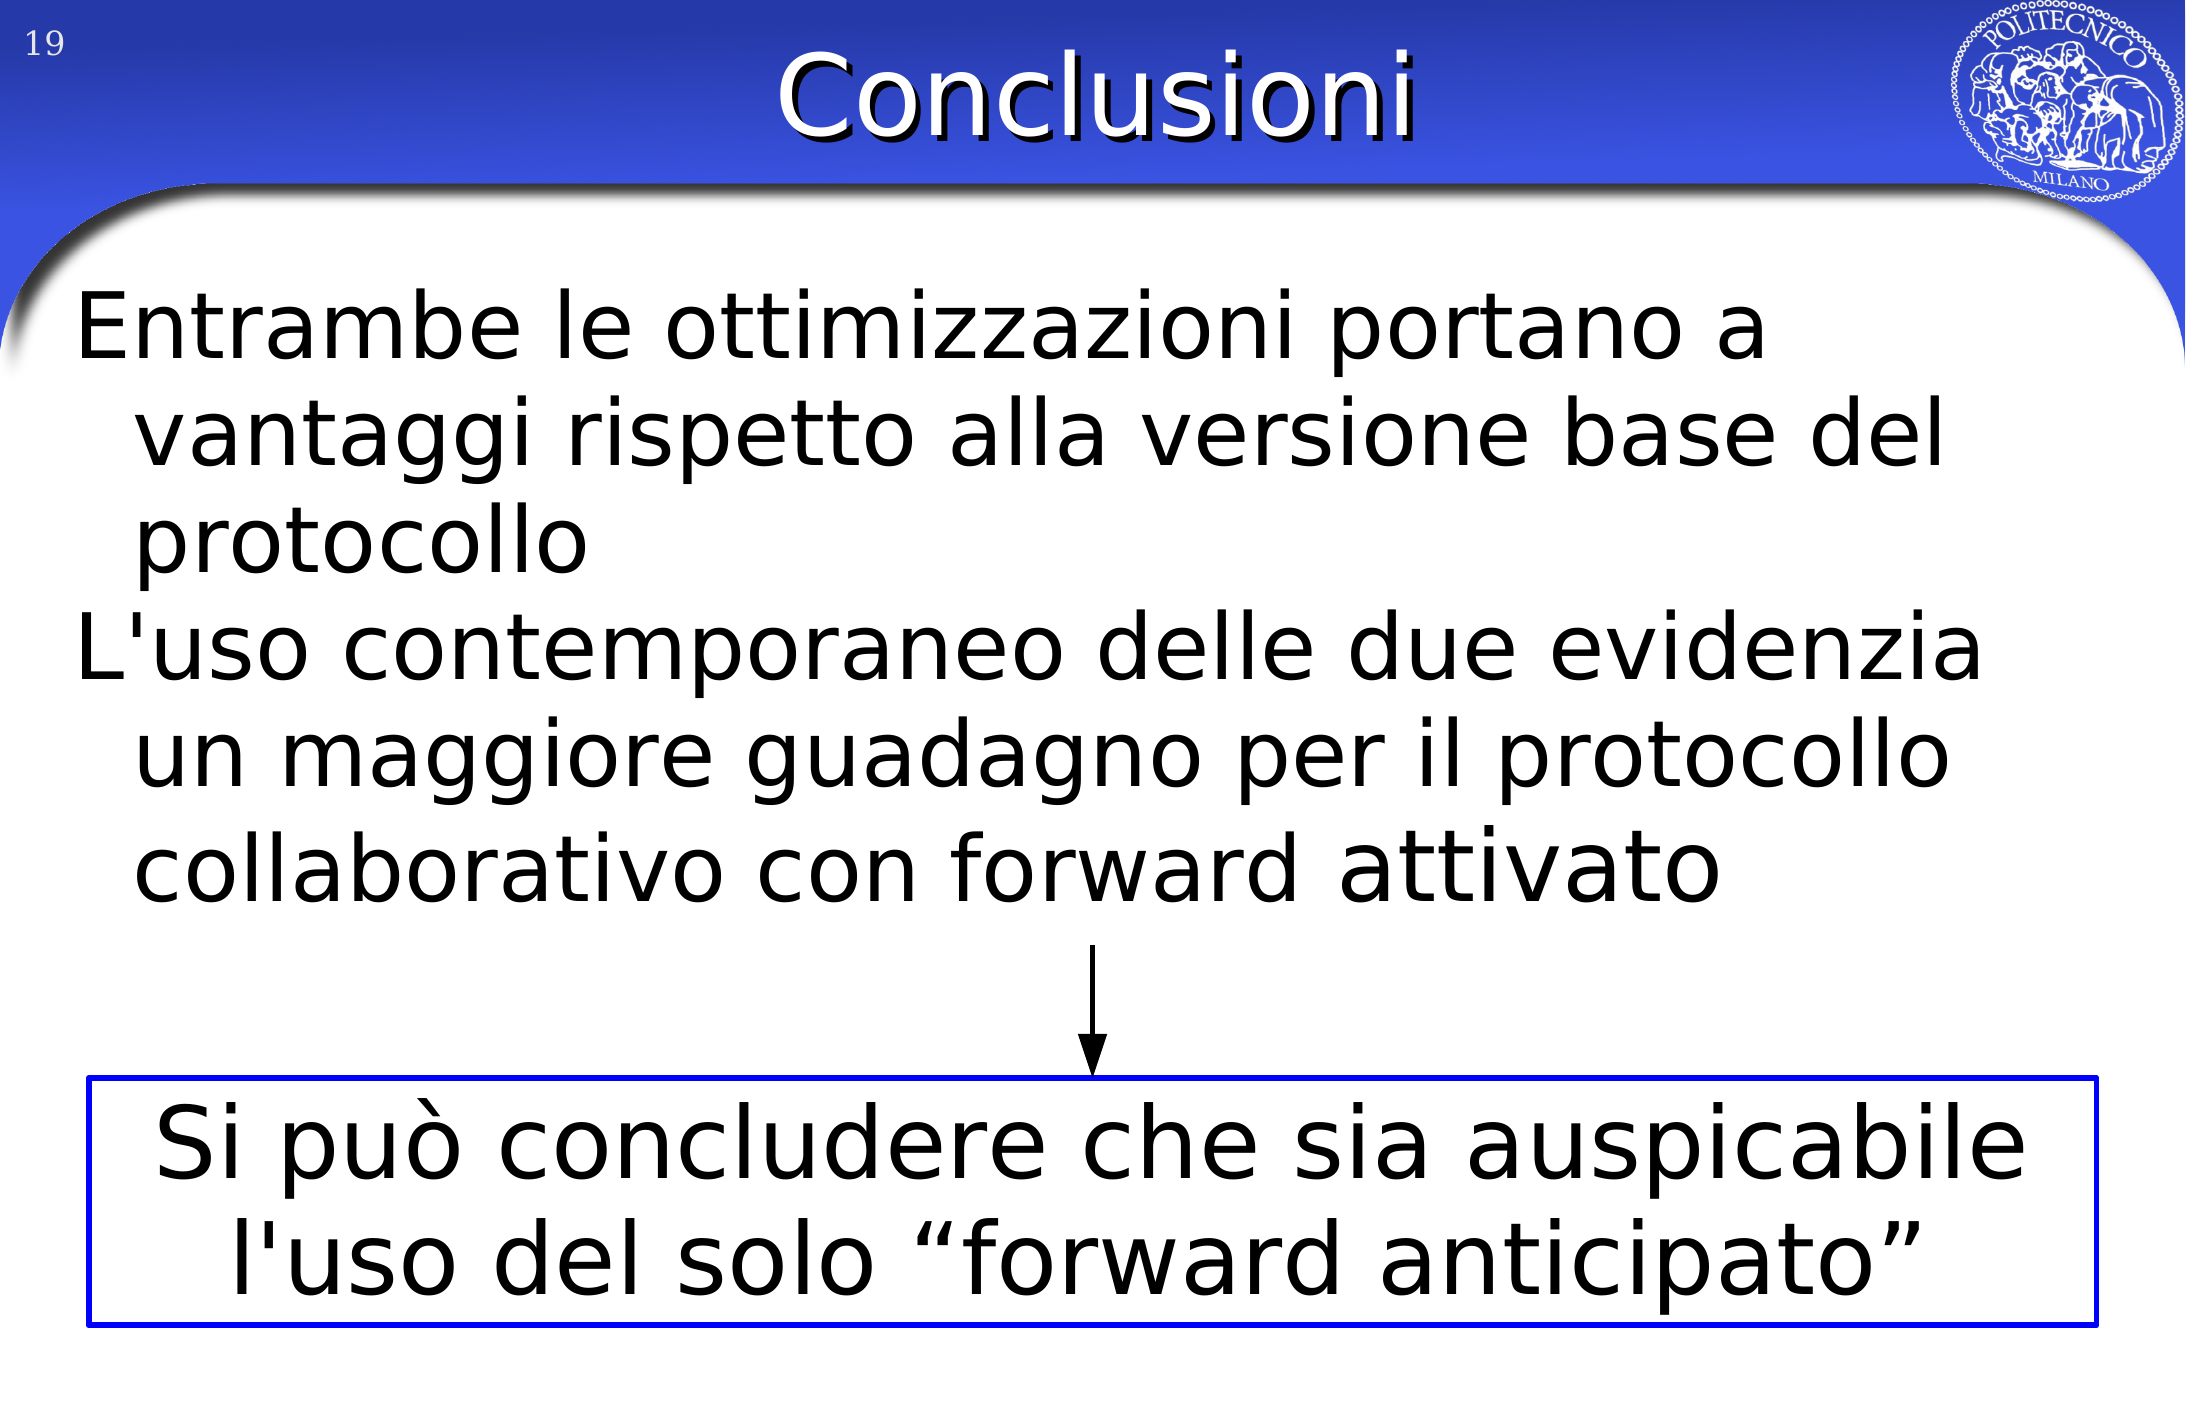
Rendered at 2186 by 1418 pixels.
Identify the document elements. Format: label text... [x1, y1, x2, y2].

text_box Entrambe le ottimizzazioni portano a vantaggi rispetto alla versione base del protocollo L'uso contemporaneo delle due evidenzia un maggiore guadagno per il protocollo collaborativo con forward attivato [59, 265, 2126, 945]
title Conclusioni [37, 31, 2156, 163]
text_box Si può concludere che sia auspicabile l'uso del solo “forward anticipato” [88, 1078, 2097, 1326]
picture [0, 0, 2186, 1418]
